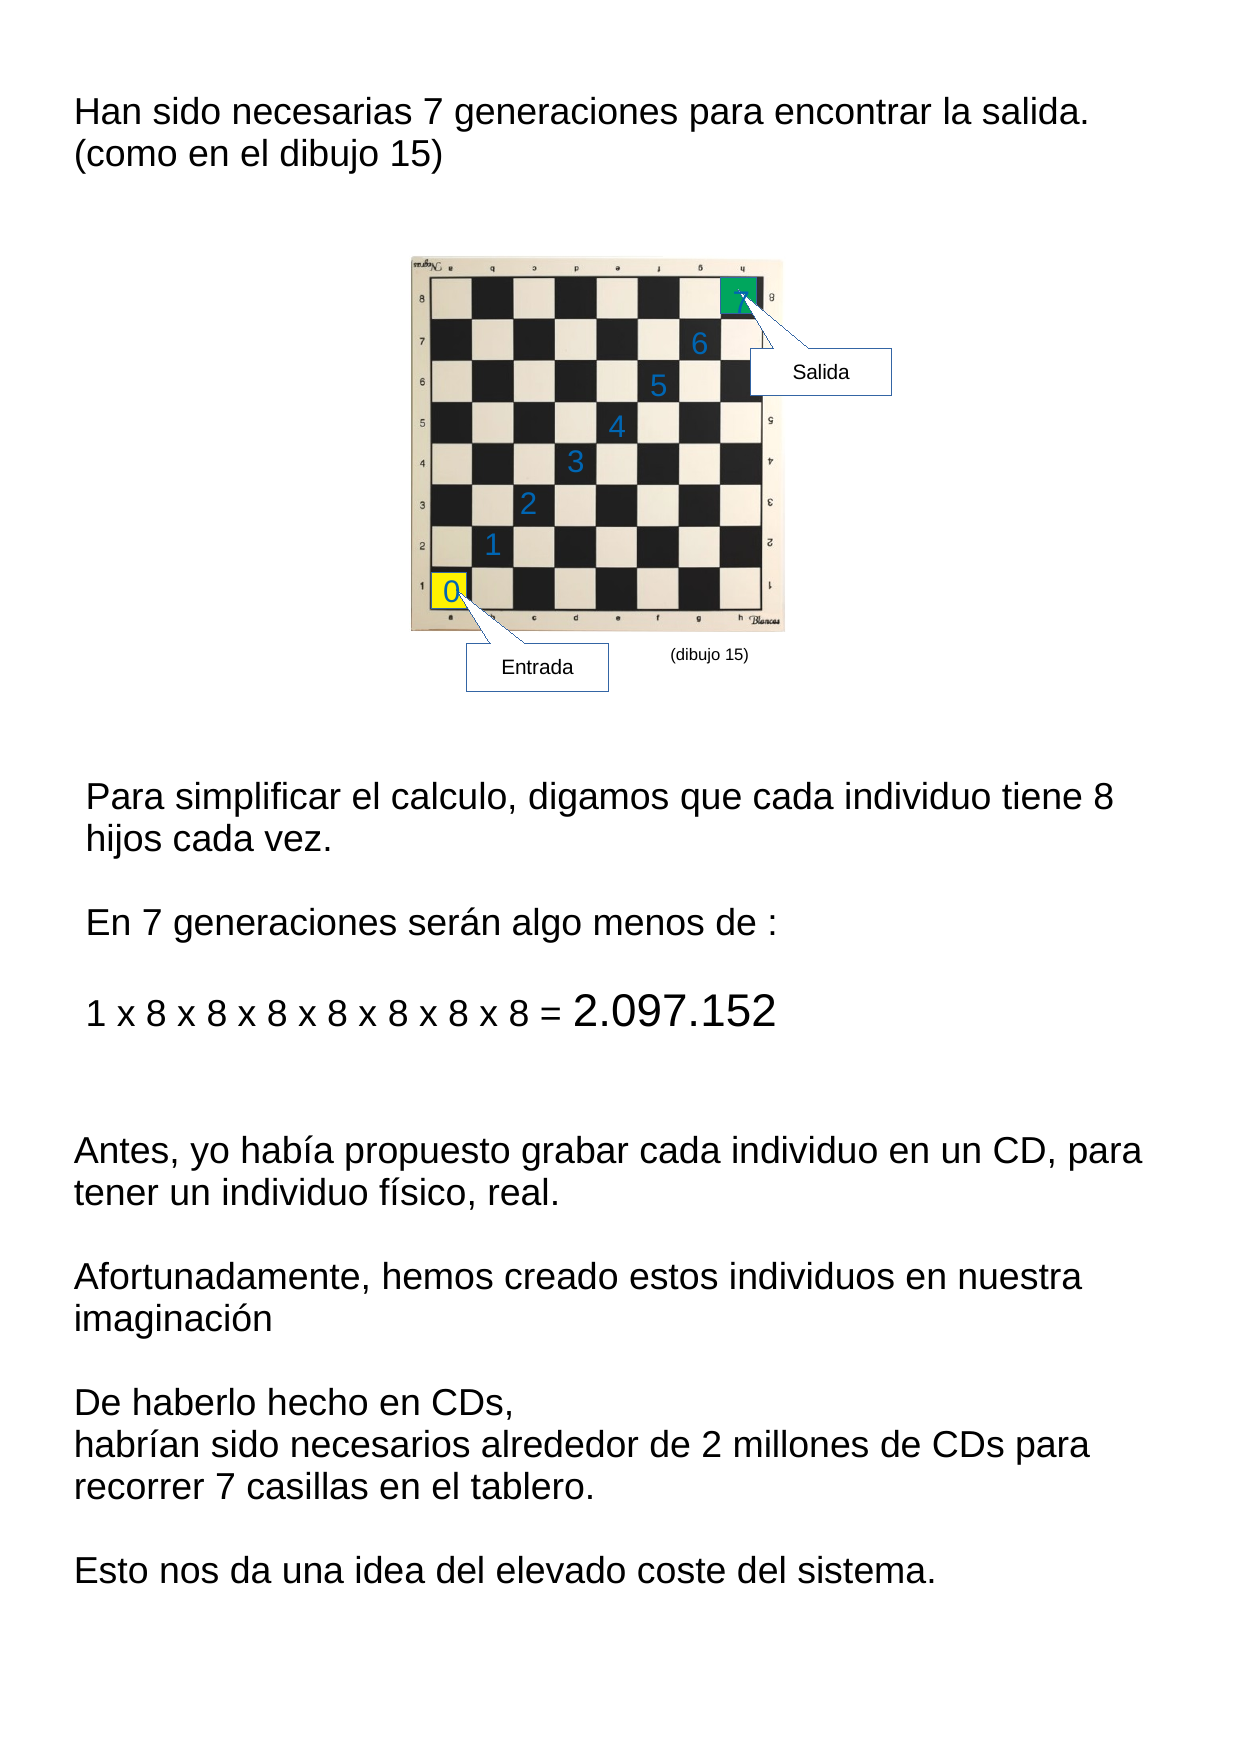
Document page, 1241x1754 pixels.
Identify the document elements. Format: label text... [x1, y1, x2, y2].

text_box 1 [469, 519, 520, 570]
text_box 0 [428, 567, 479, 617]
picture [479, 328, 786, 632]
text_box Antes, yo había propuesto grabar cada individuo en un CD, para tener un individuo físico, real. Afortunadamente, hemos creado estos individuos en nuestra imaginación De haberlo hecho en CDs, habrían sido necesarios alrededor de 2 millones de CDs para recorrer 7 casillas en el tablero. Esto nos da una idea del elevado coste del sistema. [59, 1122, 1182, 1599]
text_box 5 [635, 360, 686, 411]
picture [409, 255, 786, 632]
text_box 3 [552, 437, 603, 487]
text_box Han sido necesarias 7 generaciones para encontrar la salida. (como en el dibujo 15) [59, 82, 1170, 182]
text_box 2 [505, 478, 556, 529]
text_box (dibujo 15) [655, 637, 765, 672]
text_box Entrada [466, 607, 609, 692]
text_box Para simplificar el calculo, digamos que cada individuo tiene 8 hijos cada vez. En 7 generaciones serán algo menos de : 1 x 8 x 8 x 8 x 8 x 8 x 8 x 8 = 2.097.152 [70, 767, 1158, 1044]
text_box 4 [593, 401, 645, 452]
text_box 7 [717, 278, 769, 328]
text_box 6 [676, 319, 727, 369]
text_box Salida [750, 315, 892, 396]
